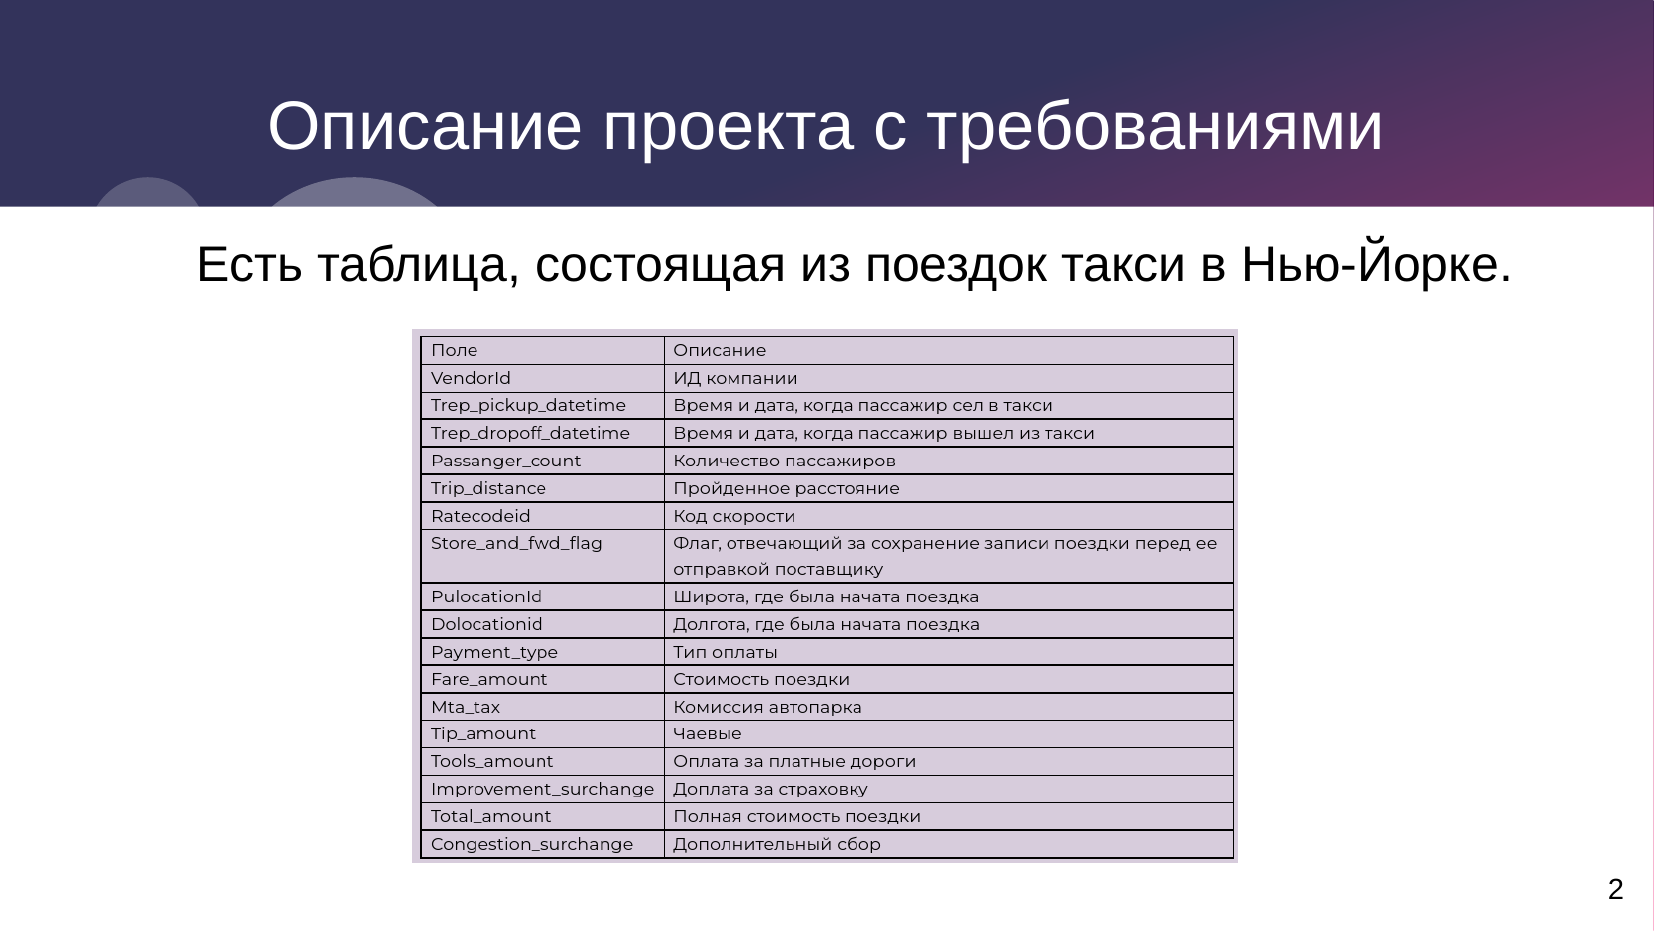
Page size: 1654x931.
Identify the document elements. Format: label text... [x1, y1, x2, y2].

list Есть таблица, состоящая из поездок такси в Нью-Йорке. [88, 236, 1565, 827]
picture [412, 329, 1238, 863]
title Описание проекта с требованиями [88, 44, 1565, 207]
